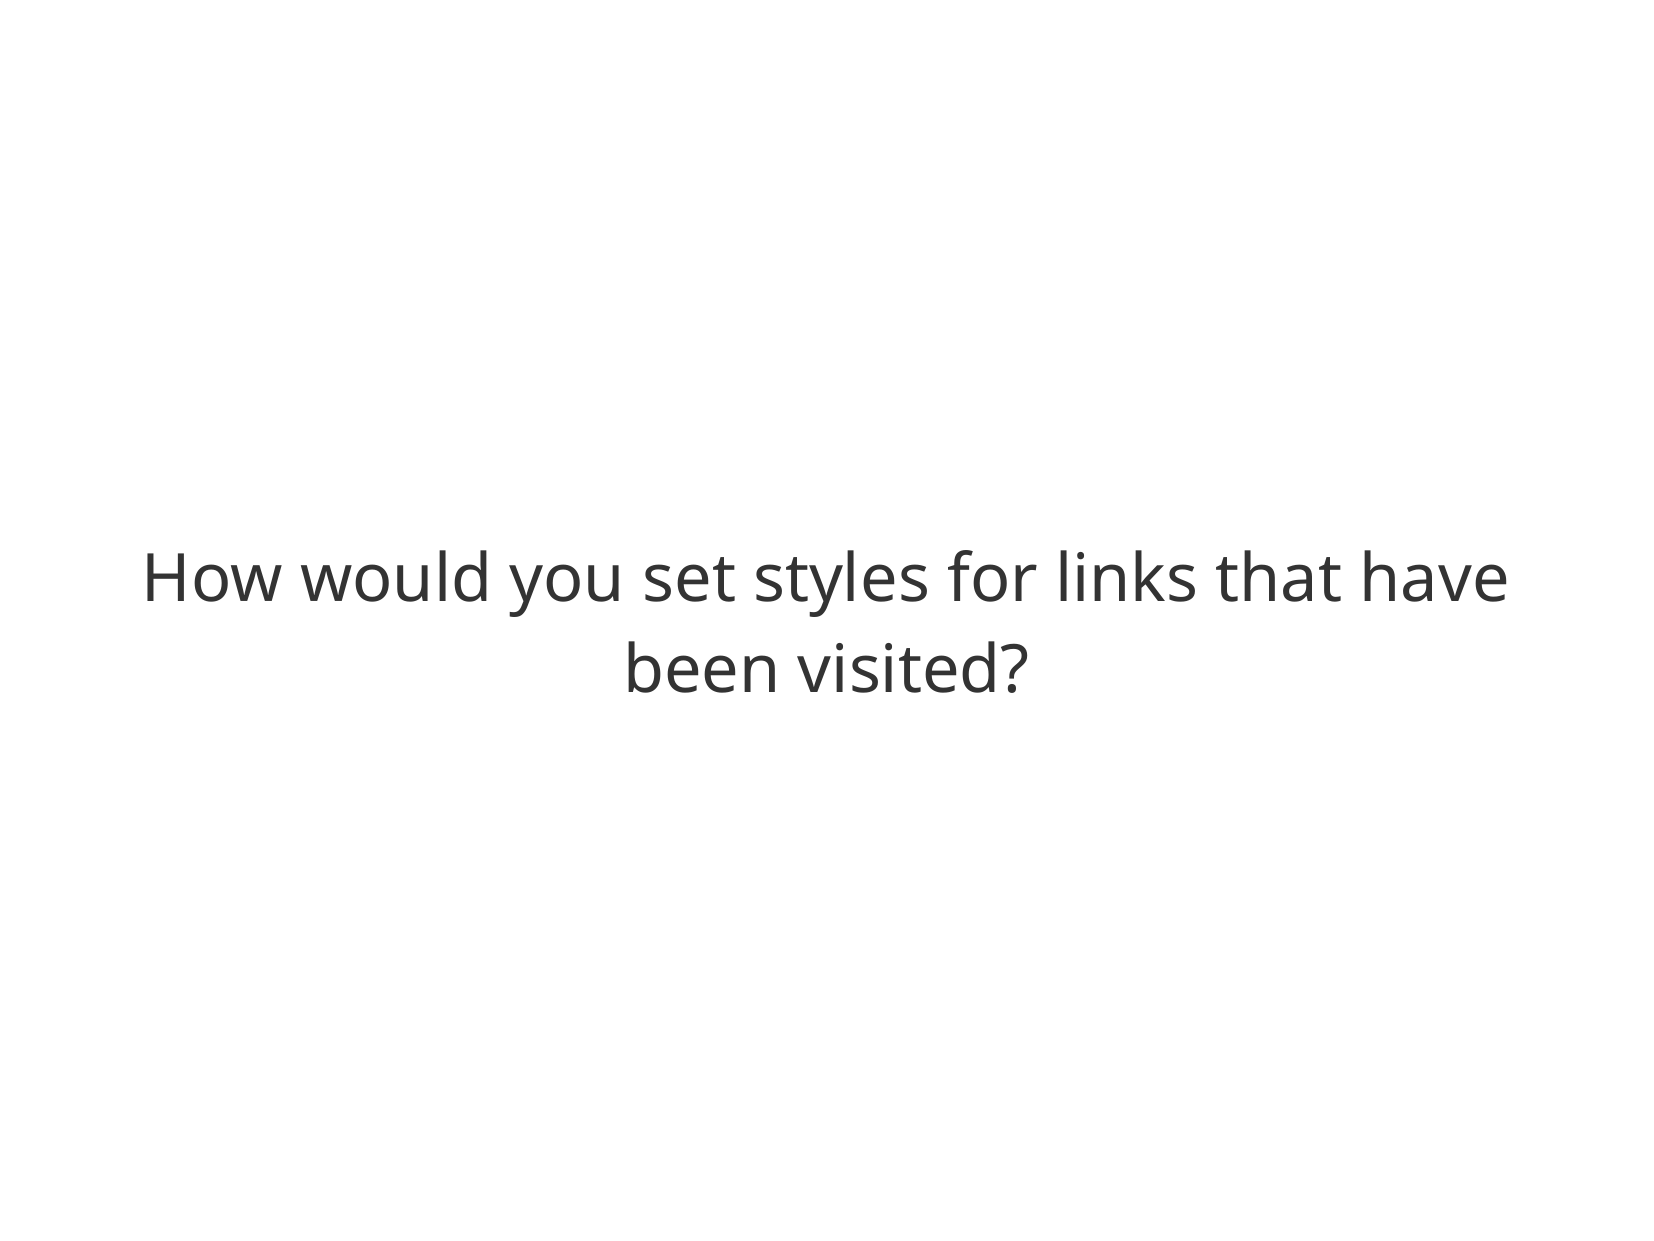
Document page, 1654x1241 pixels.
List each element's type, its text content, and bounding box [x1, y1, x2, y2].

subtitle How would you set styles for links that have been visited? [82, 49, 1571, 1193]
